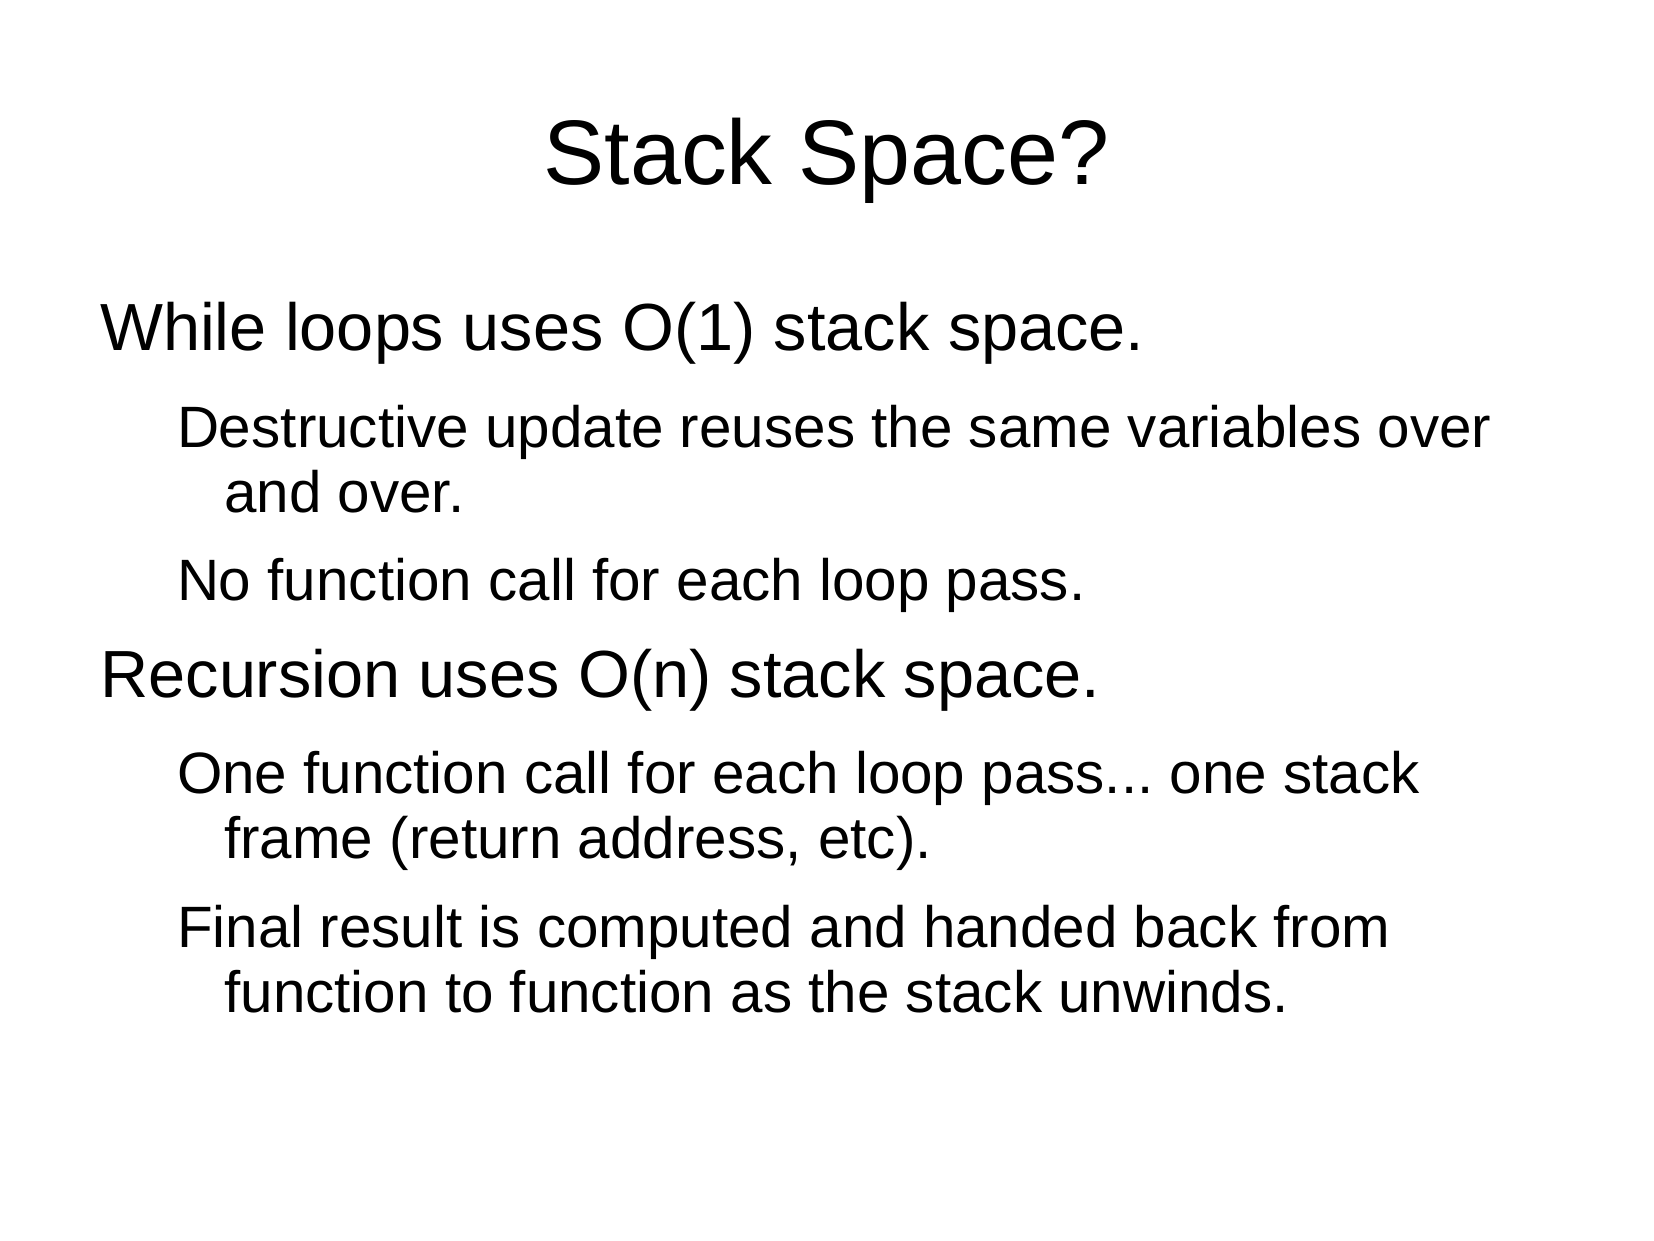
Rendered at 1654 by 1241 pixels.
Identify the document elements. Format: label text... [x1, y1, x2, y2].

title Stack Space? [82, 56, 1571, 250]
list While loops uses O(1) stack space. Destructive update reuses the same variables over and over. No function call for each loop pass. Recursion uses O(n) stack space. One function call for each loop pass... one stack frame (return address, etc). Final result is computed and handed back from function to function as the stack unwinds. [82, 290, 1571, 1094]
